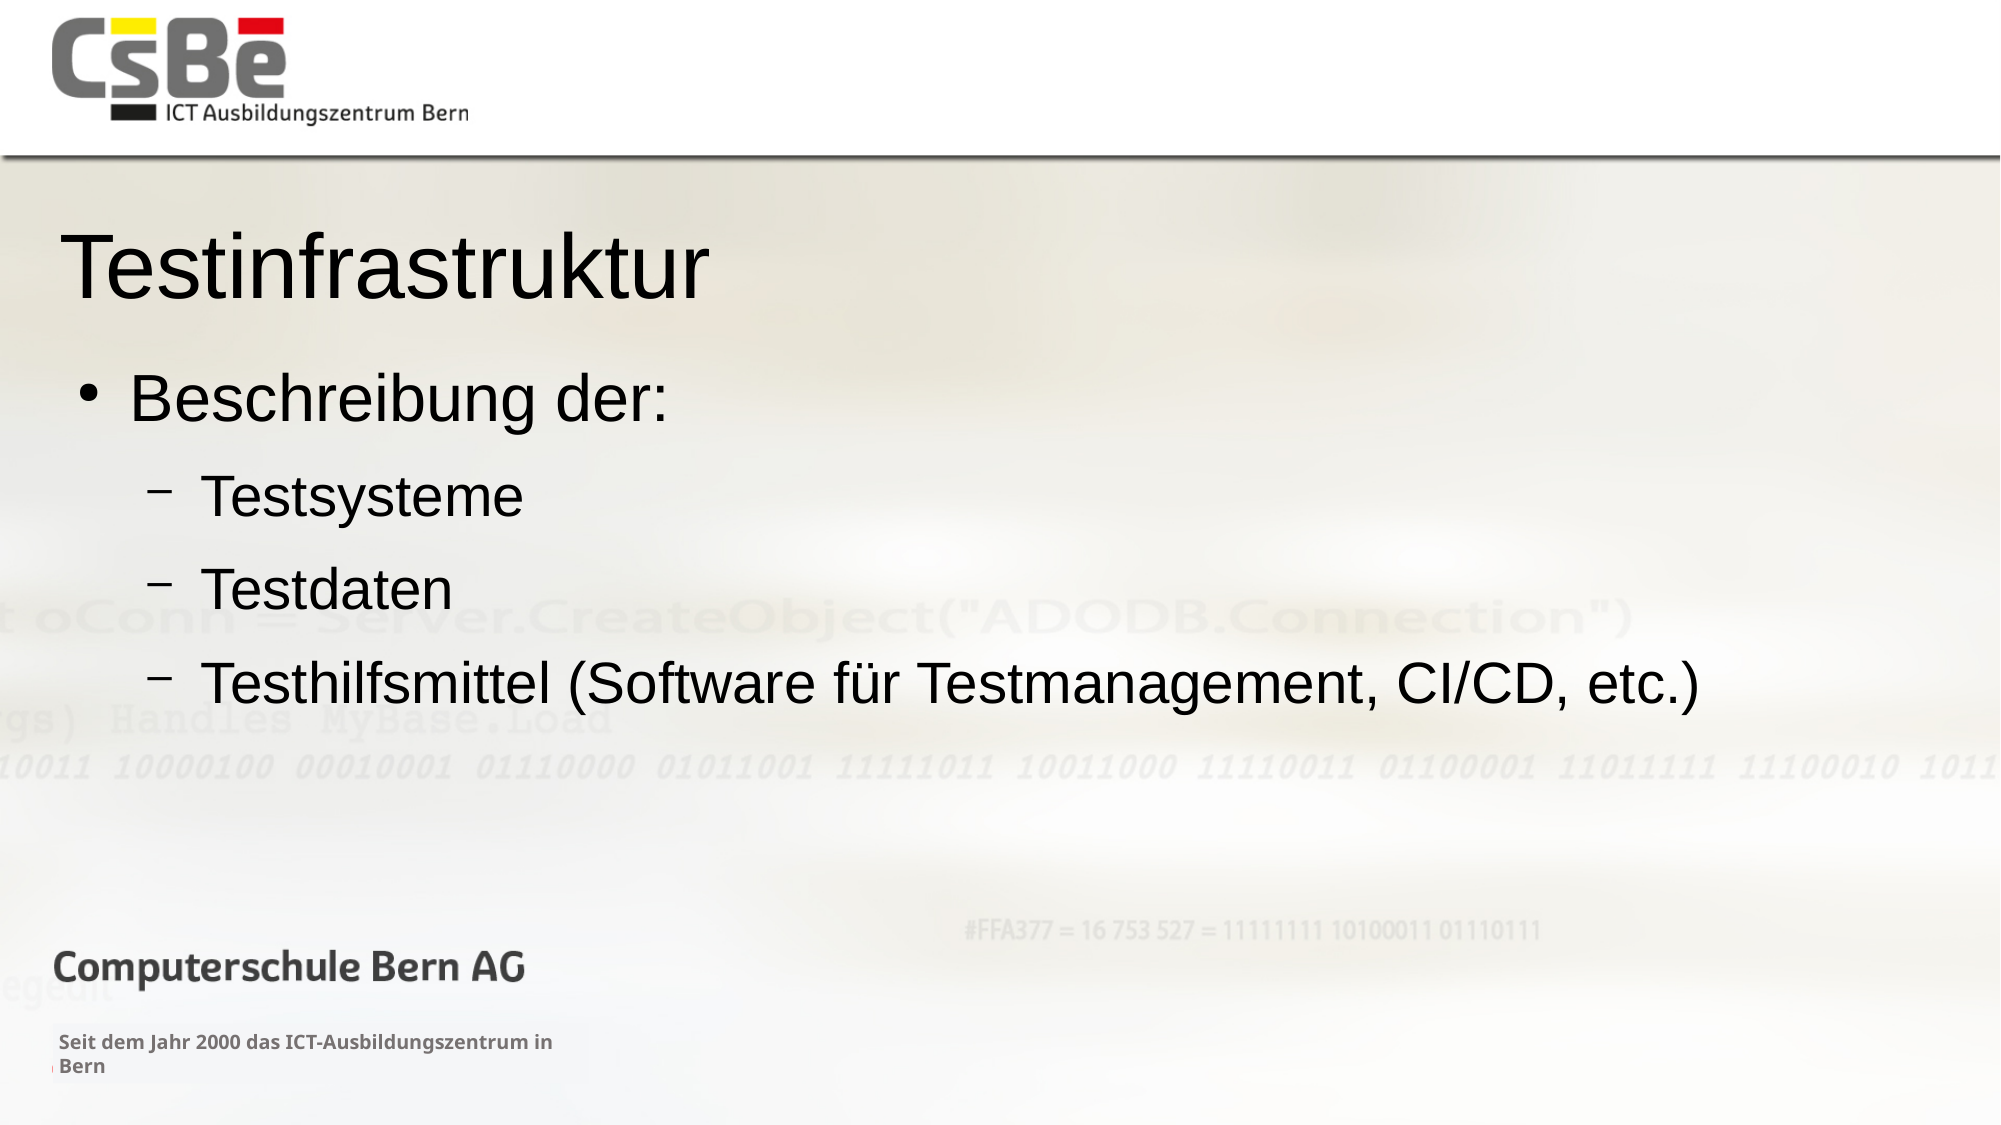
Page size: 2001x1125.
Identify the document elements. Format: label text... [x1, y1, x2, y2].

picture [0, 0, 2001, 1125]
list Beschreibung der: Testsysteme Testdaten Testhilfsmittel (Software für Testmanagement, CI/CD, etc.) [59, 355, 1920, 909]
list Testinfrastruktur [59, 206, 1920, 355]
